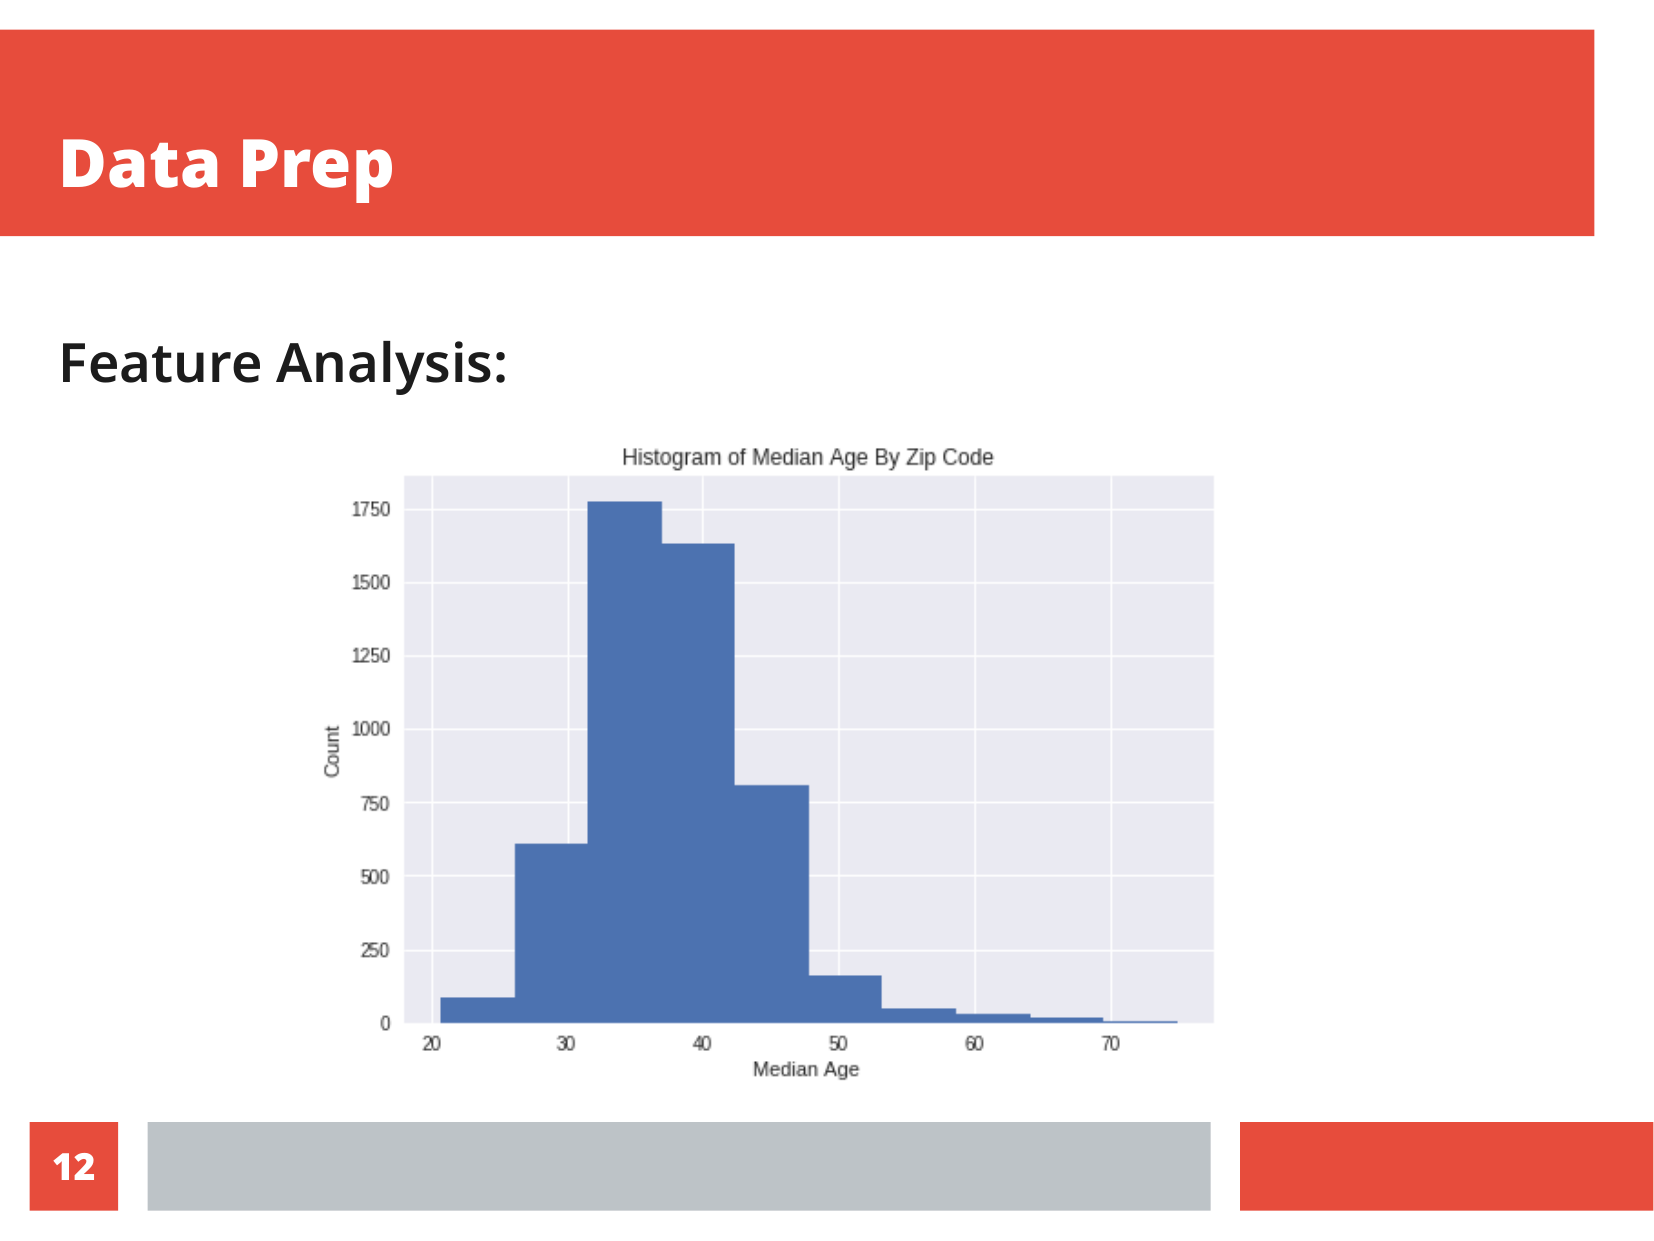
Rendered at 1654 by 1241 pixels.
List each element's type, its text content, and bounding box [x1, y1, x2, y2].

picture [312, 436, 1227, 1093]
list Feature Analysis: [59, 324, 1565, 1093]
title Data Prep [59, 59, 1595, 207]
